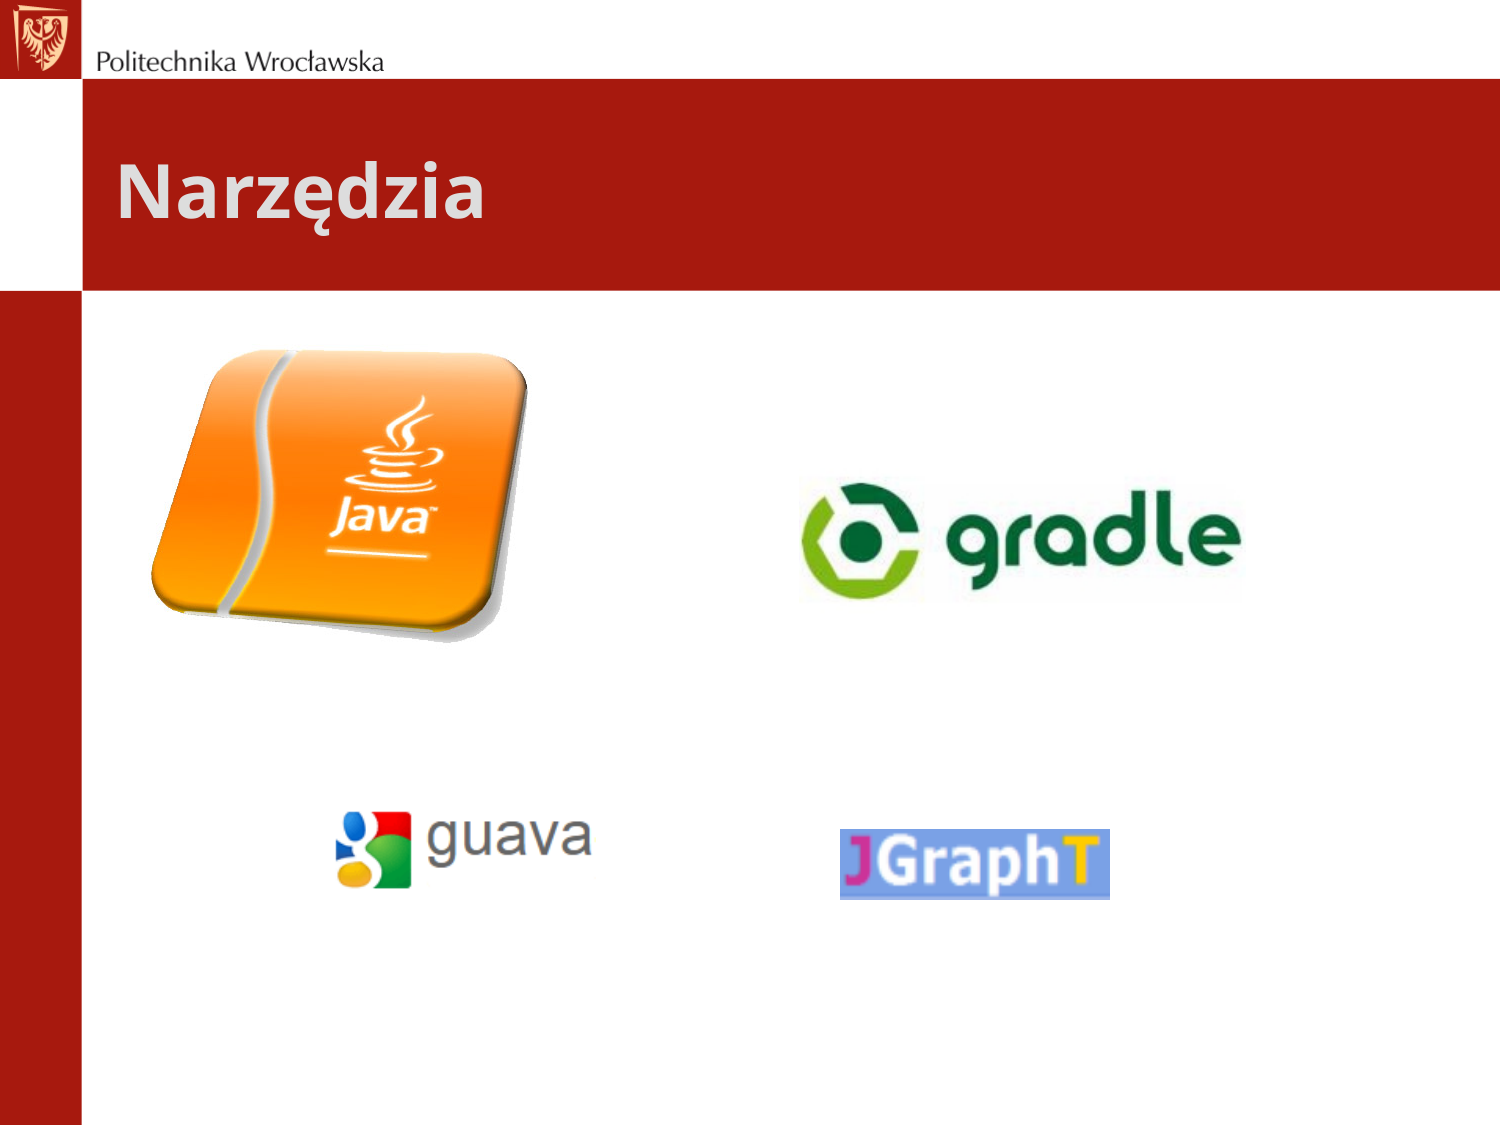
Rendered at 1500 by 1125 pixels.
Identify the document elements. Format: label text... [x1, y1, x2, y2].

picture [0, 0, 384, 79]
text_box Narzędzia [100, 103, 1483, 273]
picture [799, 319, 1246, 766]
picture [140, 344, 541, 651]
picture [840, 829, 1110, 901]
picture [330, 809, 596, 895]
